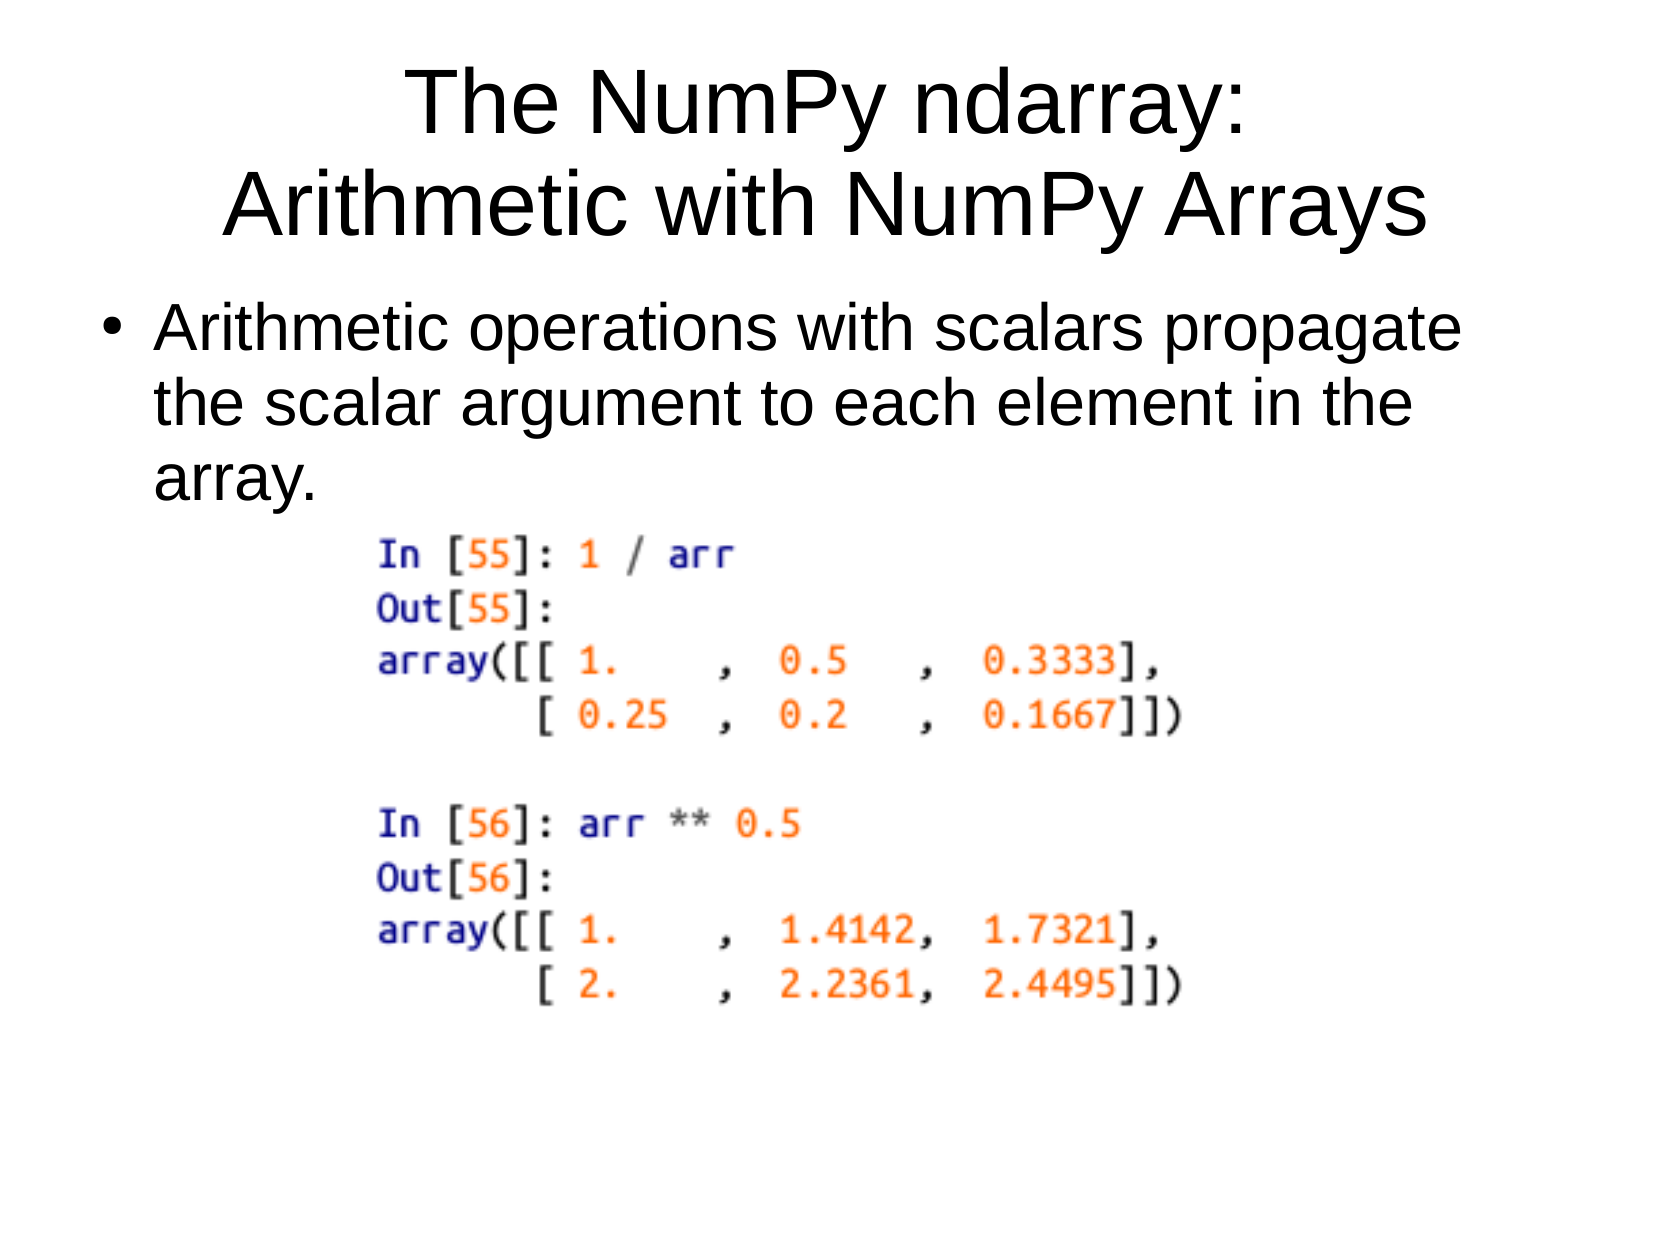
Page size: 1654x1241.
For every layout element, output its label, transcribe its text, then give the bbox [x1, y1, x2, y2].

picture [375, 525, 1231, 1021]
list Arithmetic operations with scalars propagate the scalar argument to each element in the array. [82, 290, 1571, 1010]
title The NumPy ndarray: Arithmetic with NumPy Arrays [82, 49, 1571, 257]
